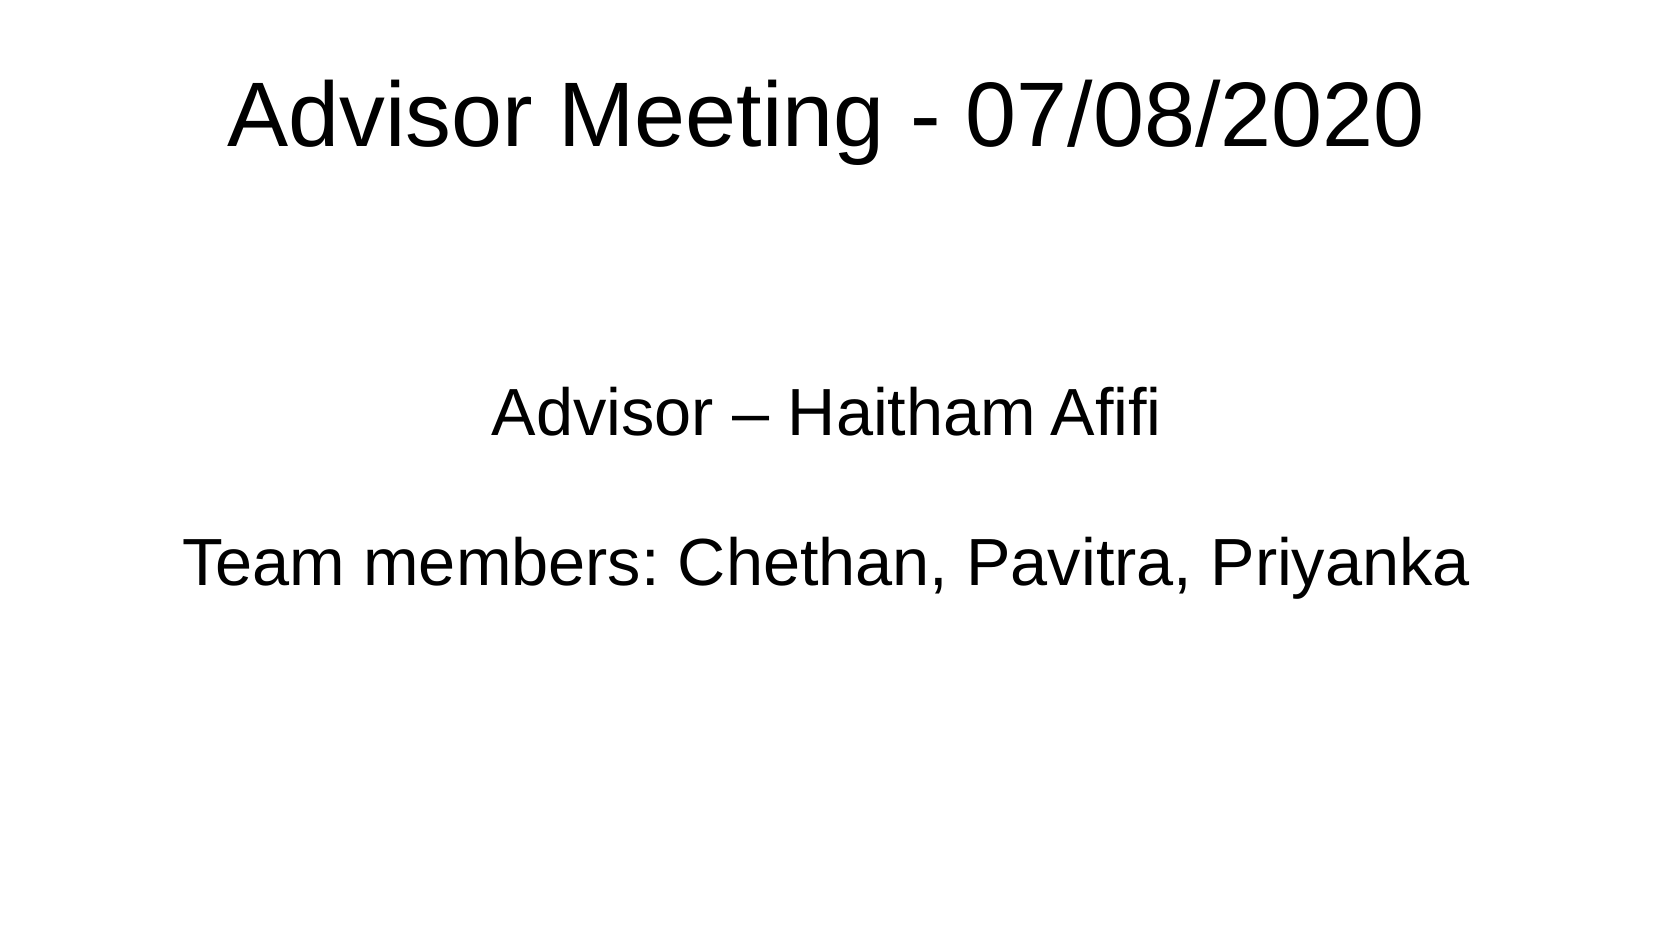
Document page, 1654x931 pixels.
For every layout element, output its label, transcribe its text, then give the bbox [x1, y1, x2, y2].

title Advisor Meeting - 07/08/2020 [82, 37, 1571, 193]
subtitle Advisor – Haitham Afifi Team members: Chethan, Pavitra, Priyanka [82, 217, 1571, 758]
